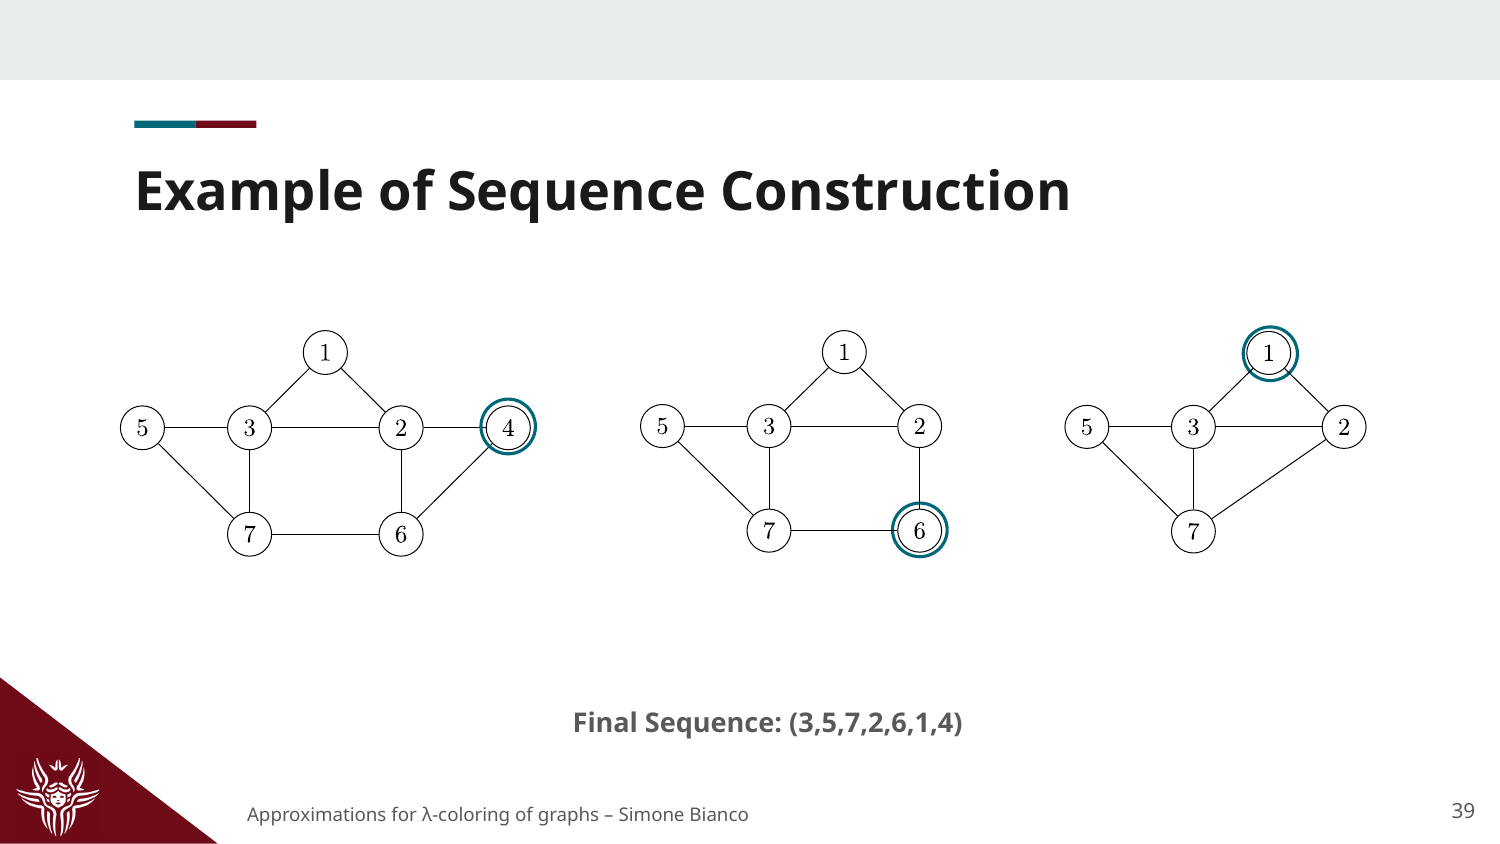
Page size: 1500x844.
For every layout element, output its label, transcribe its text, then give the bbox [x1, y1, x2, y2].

title Example of Sequence Construction [119, 141, 1381, 230]
picture [483, 401, 531, 452]
picture [1064, 330, 1367, 554]
slide_number <number> [1400, 779, 1491, 844]
picture [16, 758, 100, 839]
text_box Approximations for λ-coloring of graphs – Simone Bianco [232, 783, 1193, 839]
text_box Final Sequence: (3,5,7,2,6,1,4) [295, 696, 1241, 756]
picture [640, 330, 943, 553]
picture [119, 330, 531, 557]
